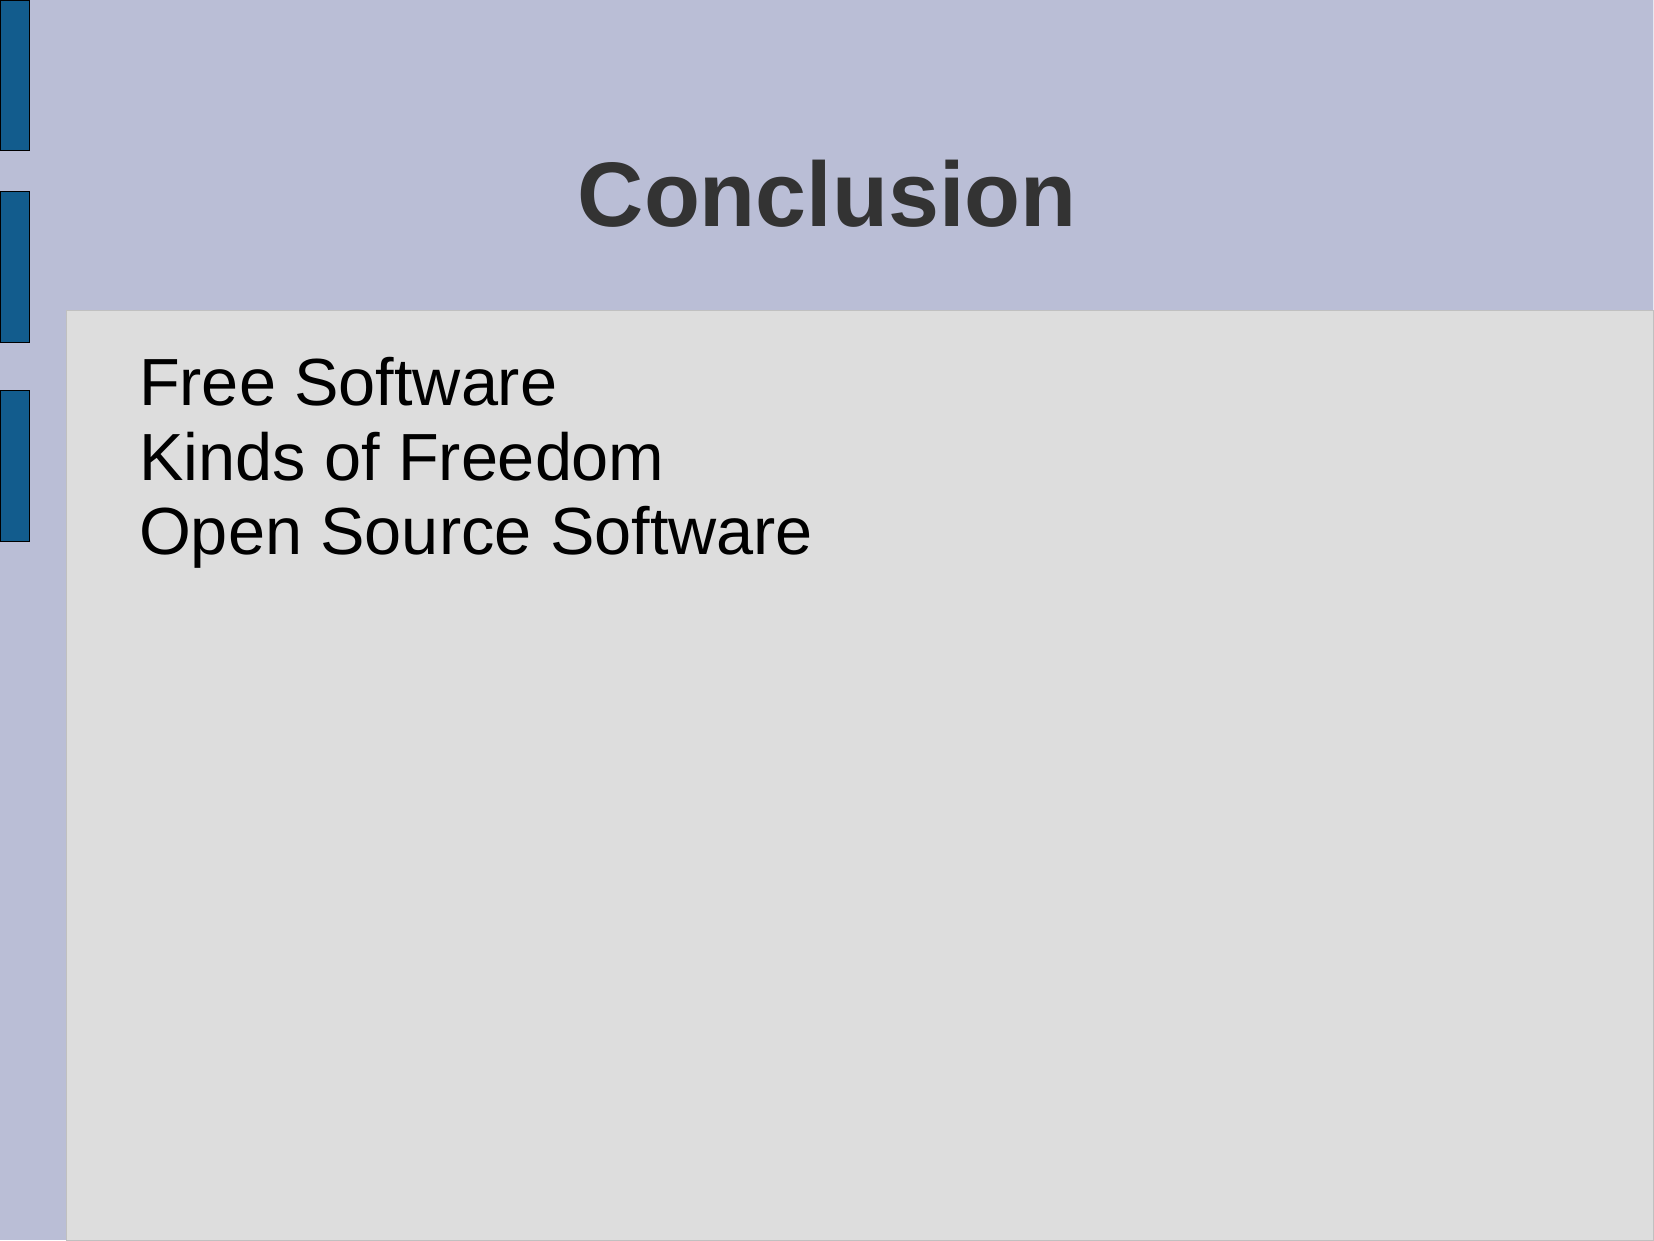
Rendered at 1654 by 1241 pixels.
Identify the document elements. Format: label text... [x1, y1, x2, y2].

list Free Software Kinds of Freedom Open Source Software [121, 344, 1534, 1112]
title Conclusion [121, 98, 1534, 291]
